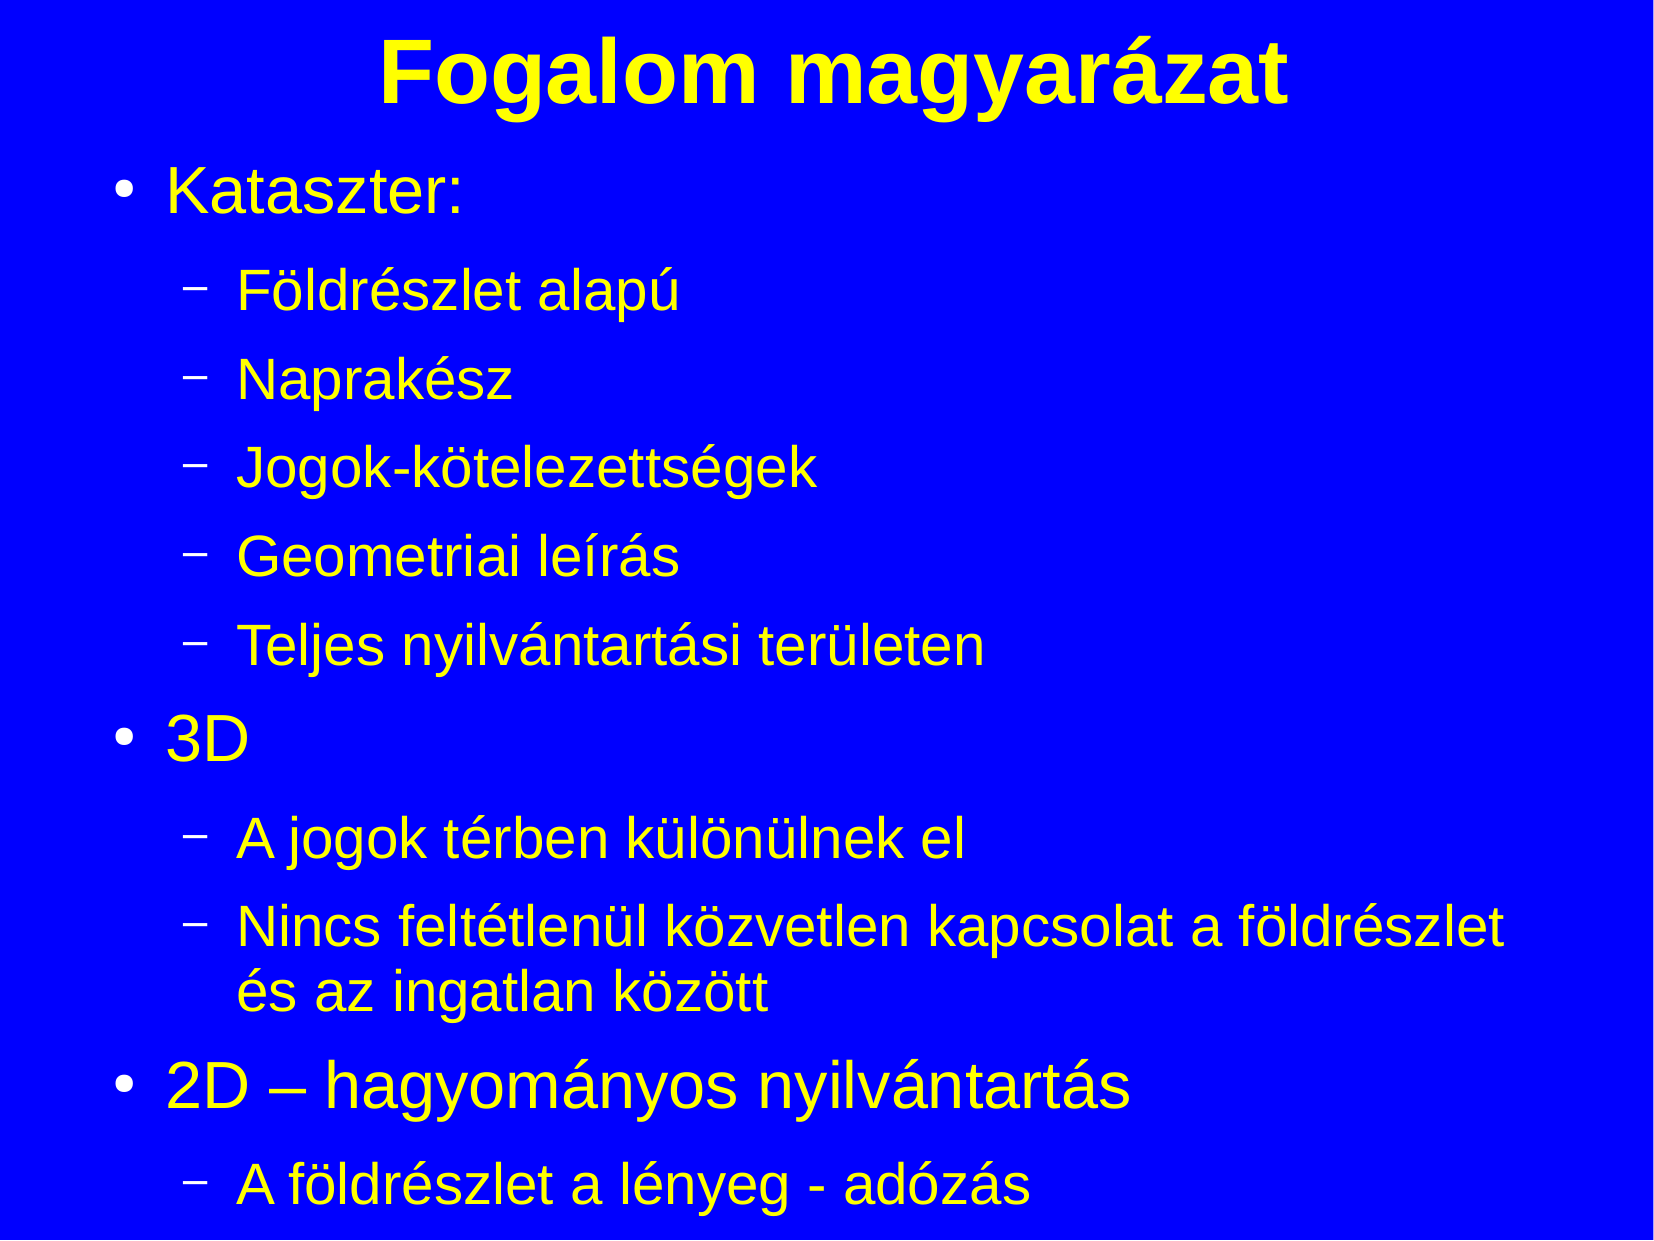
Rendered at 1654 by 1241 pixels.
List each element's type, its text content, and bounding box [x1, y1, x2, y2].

list Kataszter: Földrészlet alapú Naprakész Jogok-kötelezettségek Geometriai leírás Teljes nyilvántartási területen 3D A jogok térben különülnek el Nincs feltétlenül közvetlen kapcsolat a földrészlet és az ingatlan között 2D – hagyományos nyilvántartás A földrészlet a lényeg - adózás [94, 153, 1560, 1229]
title Fogalom magyarázat [90, 13, 1579, 130]
